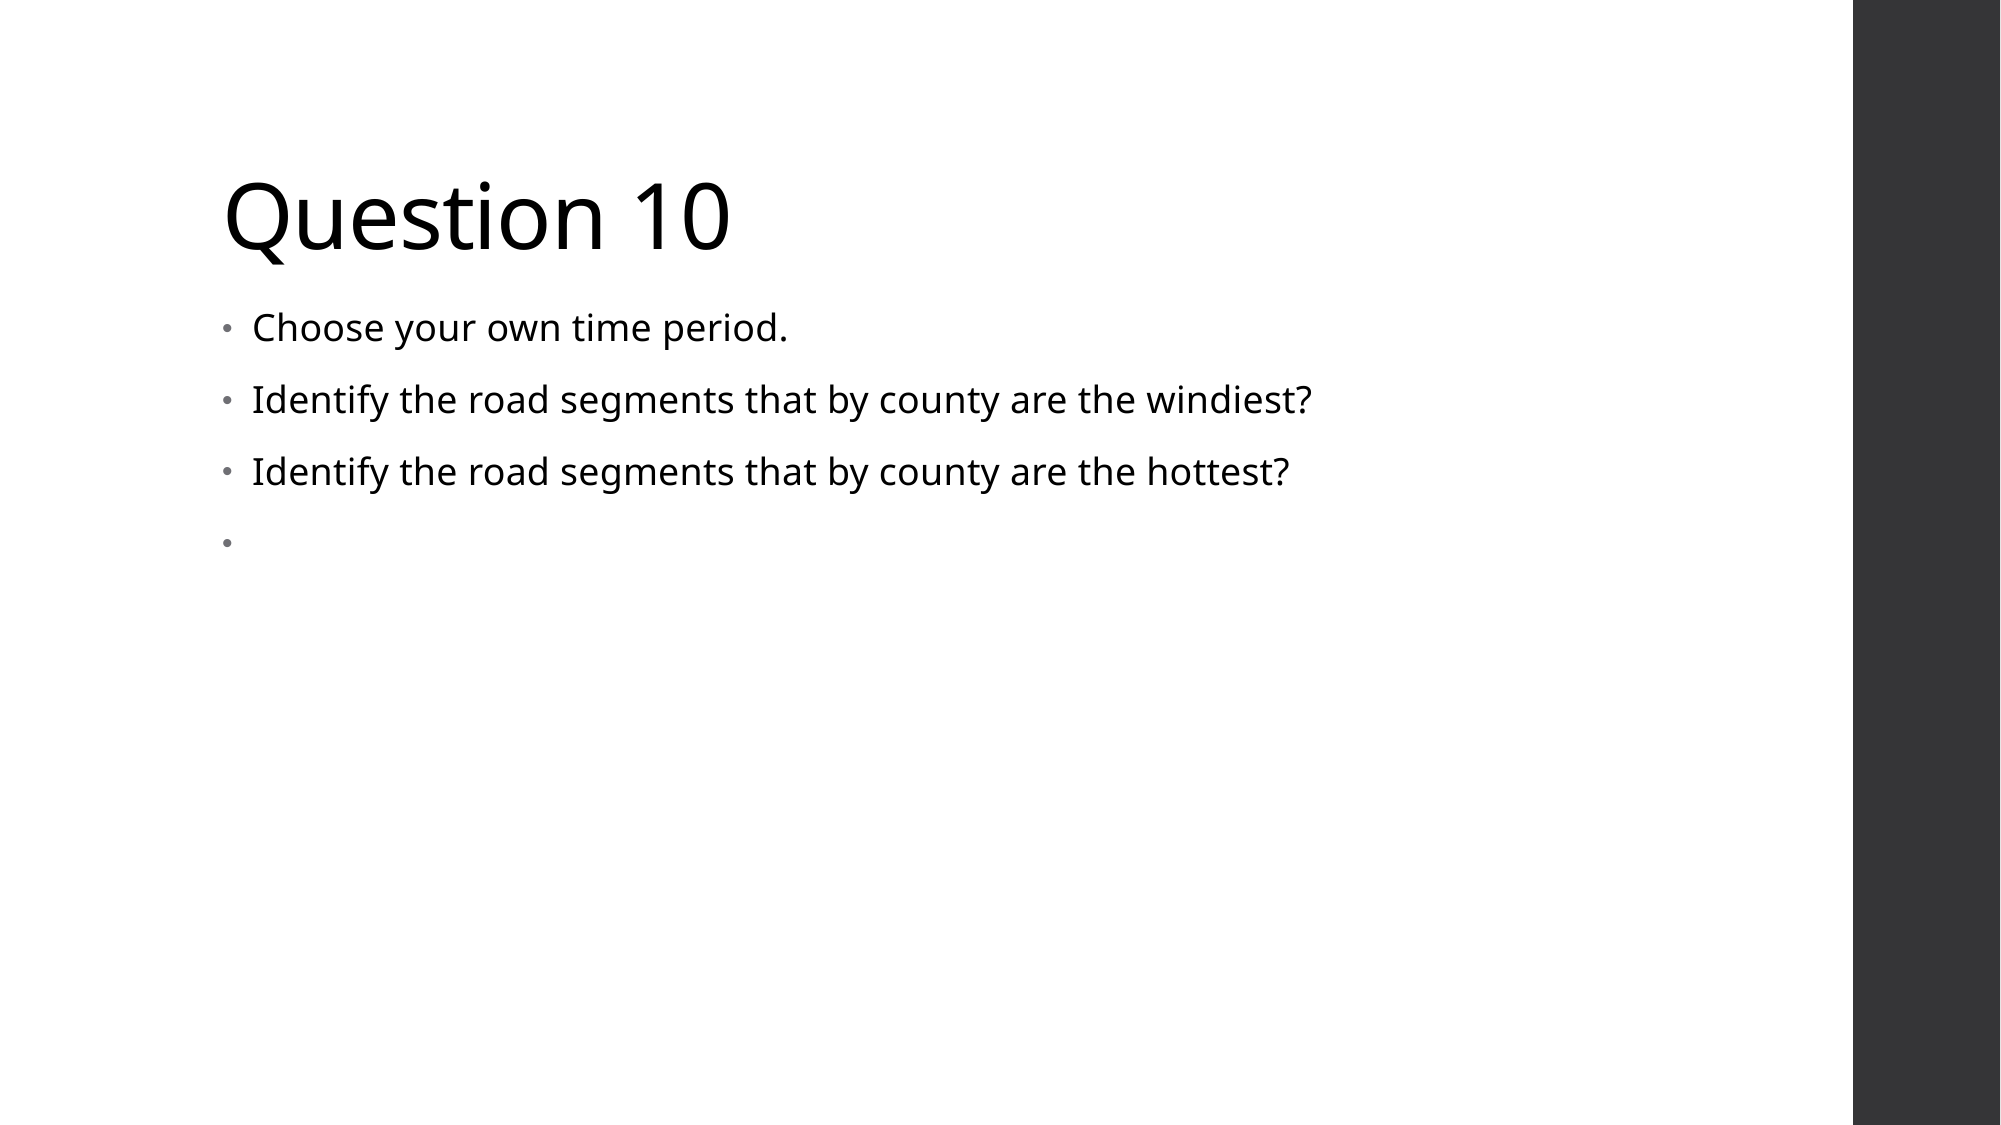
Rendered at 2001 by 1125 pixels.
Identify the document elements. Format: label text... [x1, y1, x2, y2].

title Question 10 [206, 60, 1797, 278]
list Choose your own time period. Identify the road segments that by county are the windiest? Identify the road segments that by county are the hottest? [206, 299, 1617, 1014]
